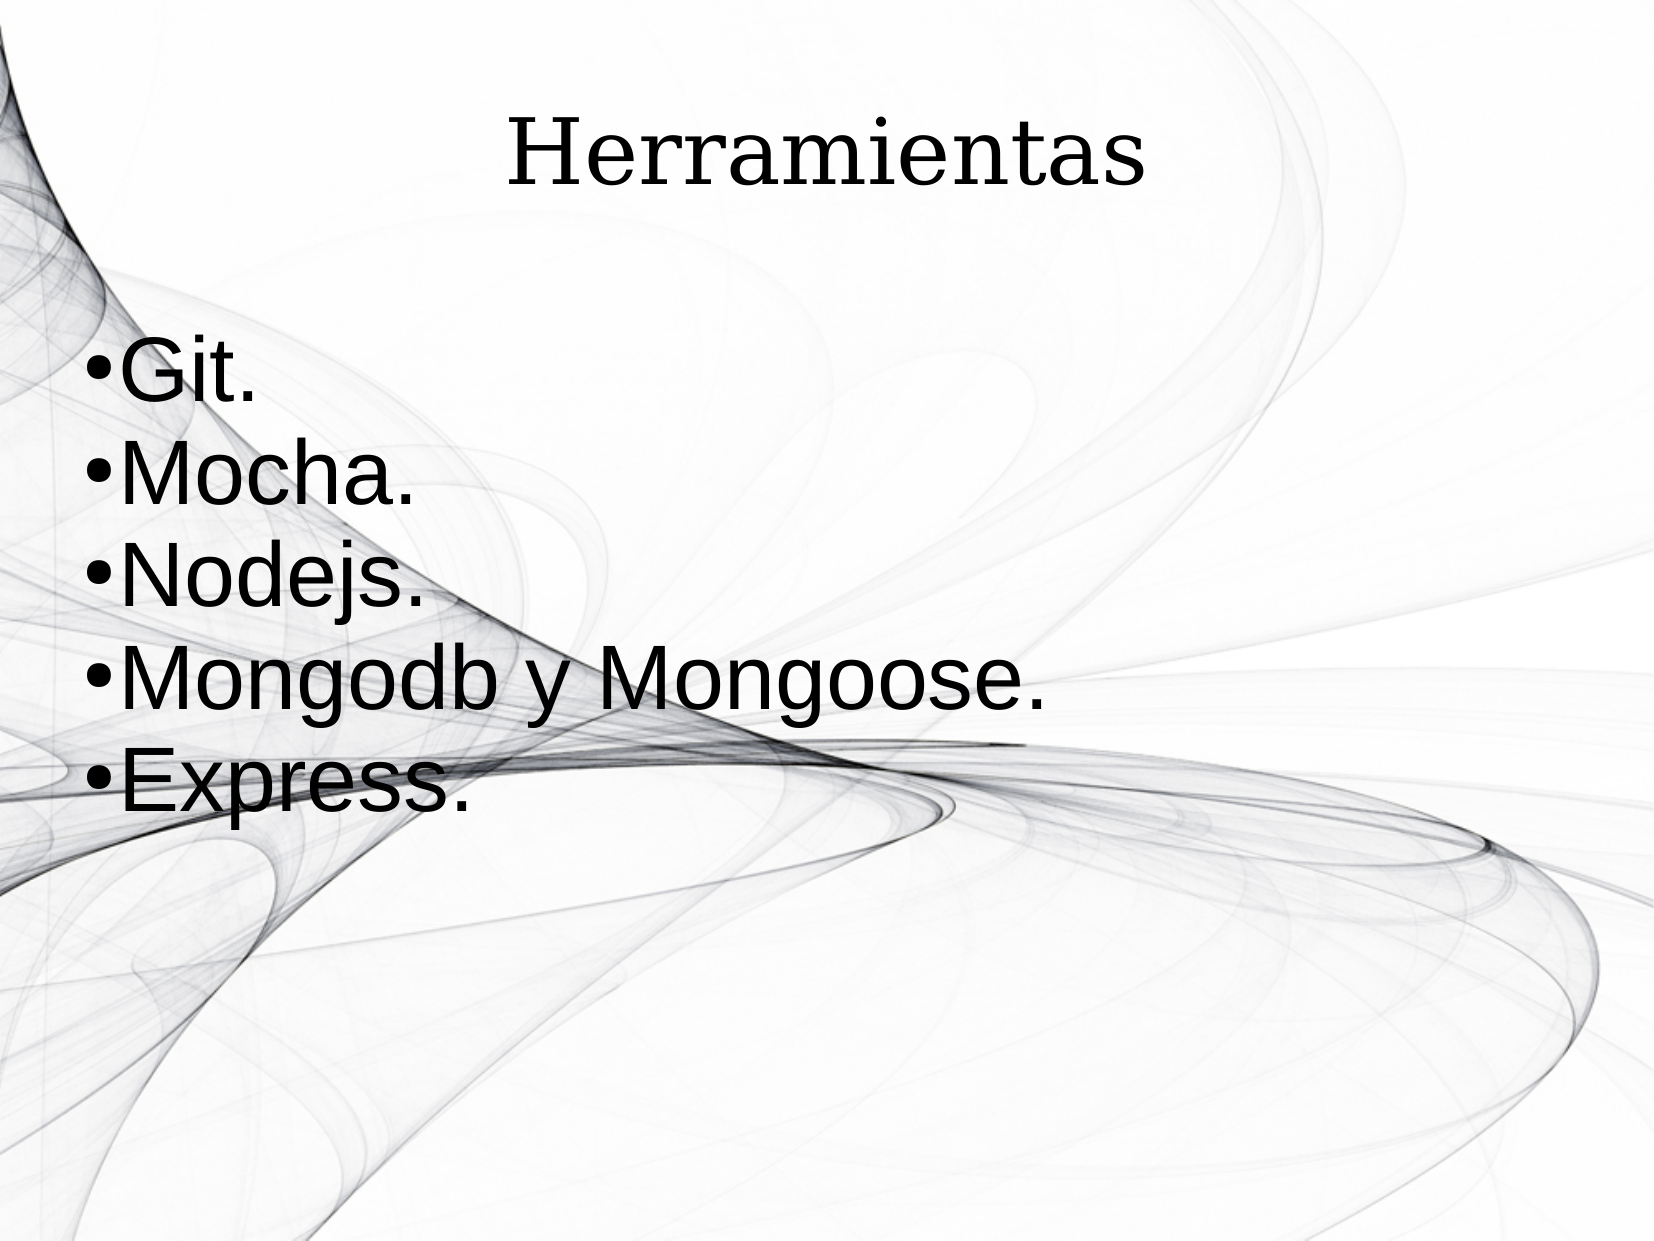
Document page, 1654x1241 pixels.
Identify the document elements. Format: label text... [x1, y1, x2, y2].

subtitle Git. Mocha. Nodejs. Mongodb y Mongoose. Express. [82, 275, 1571, 1024]
title Herramientas [82, 49, 1571, 257]
picture [0, 0, 1654, 1241]
